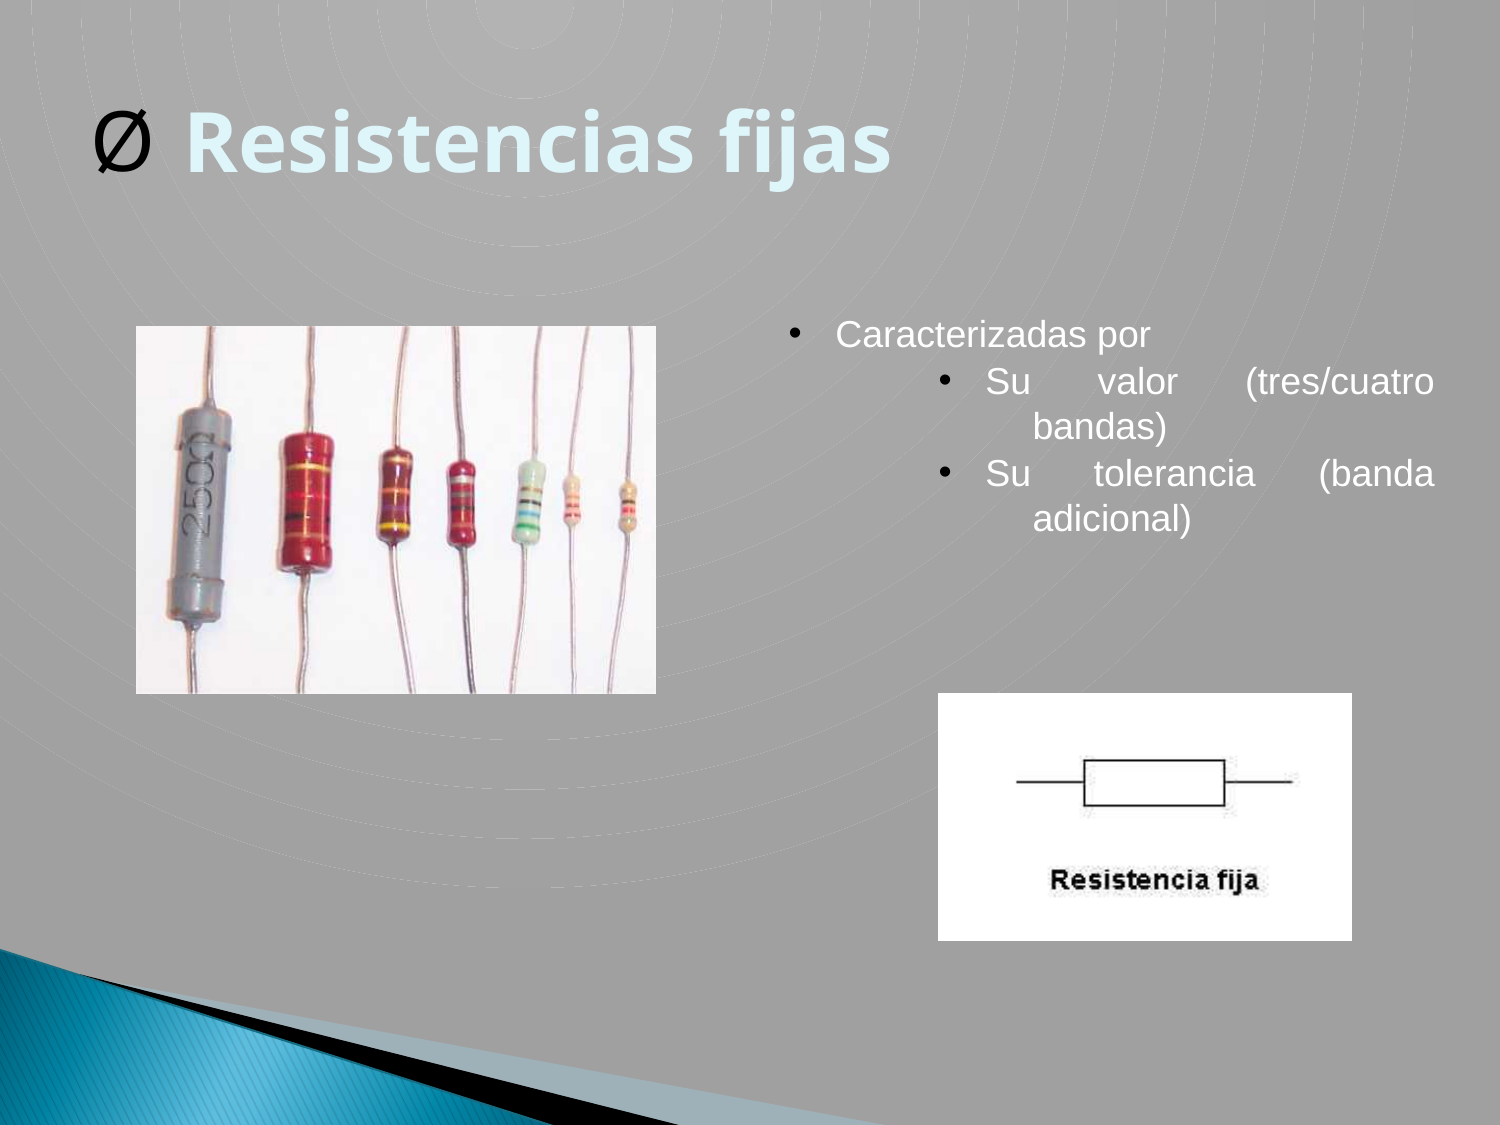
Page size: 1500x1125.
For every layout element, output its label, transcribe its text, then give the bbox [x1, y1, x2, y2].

picture [938, 693, 1352, 941]
picture [136, 326, 656, 694]
text_box Caracterizadas por Su valor (tres/cuatro bandas) Su tolerancia (banda adicional) [773, 302, 1460, 500]
title Resistencias fijas [75, 45, 1426, 233]
